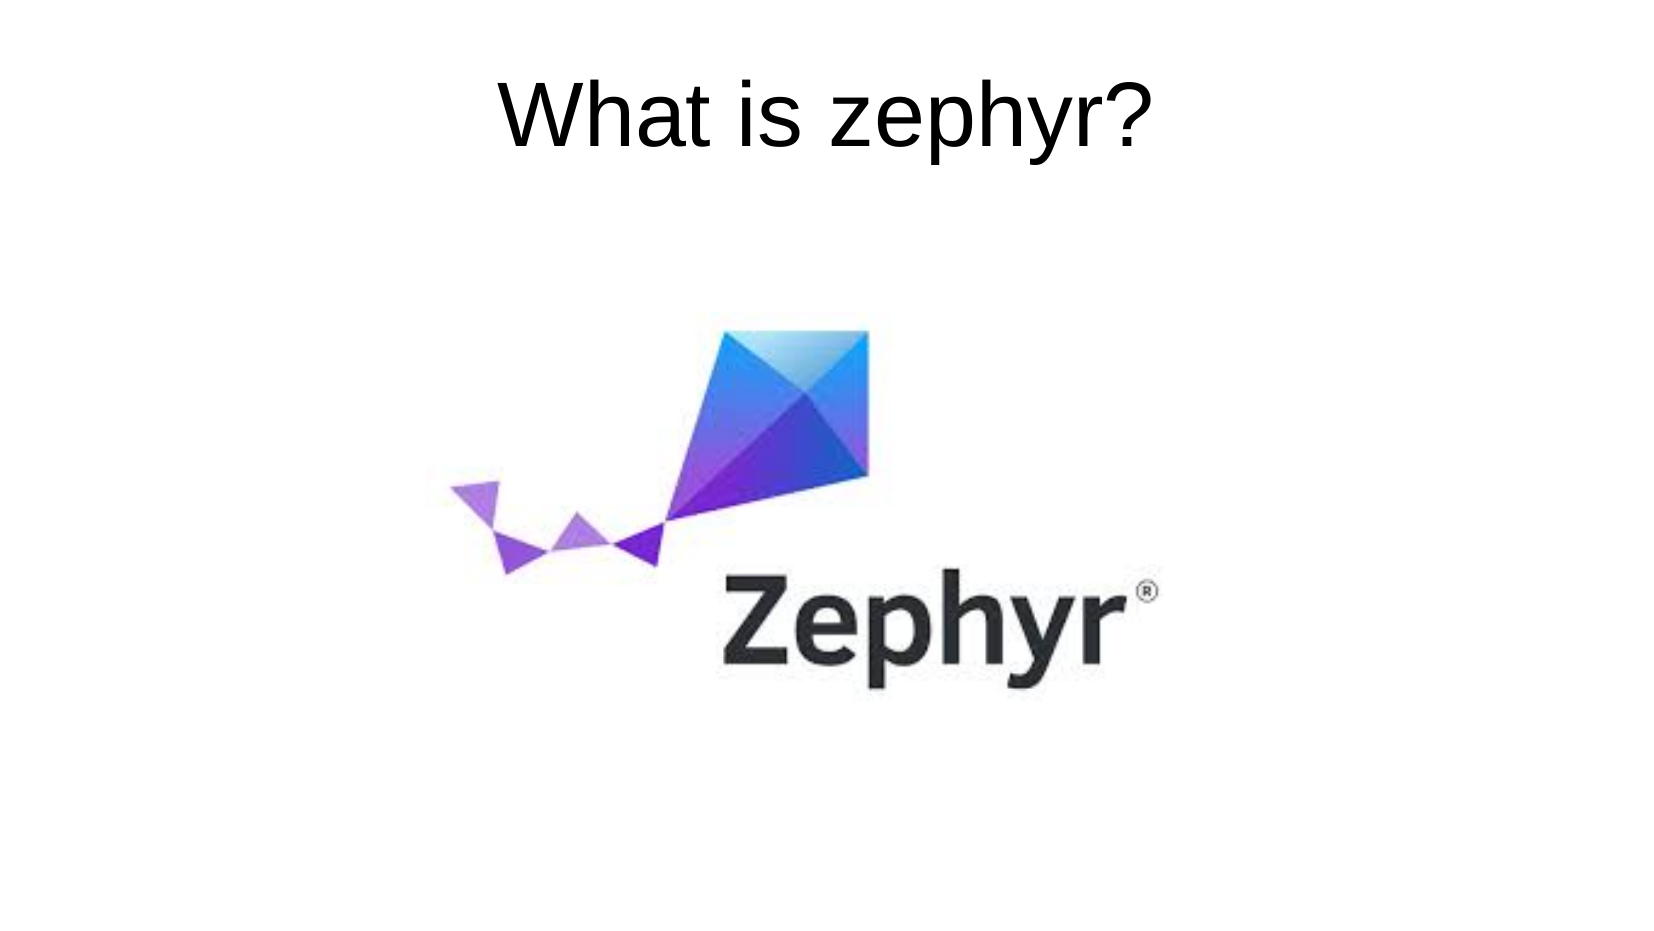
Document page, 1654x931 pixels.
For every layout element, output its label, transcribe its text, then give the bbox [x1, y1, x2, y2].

title What is zephyr? [82, 37, 1571, 193]
picture [426, 312, 1183, 706]
